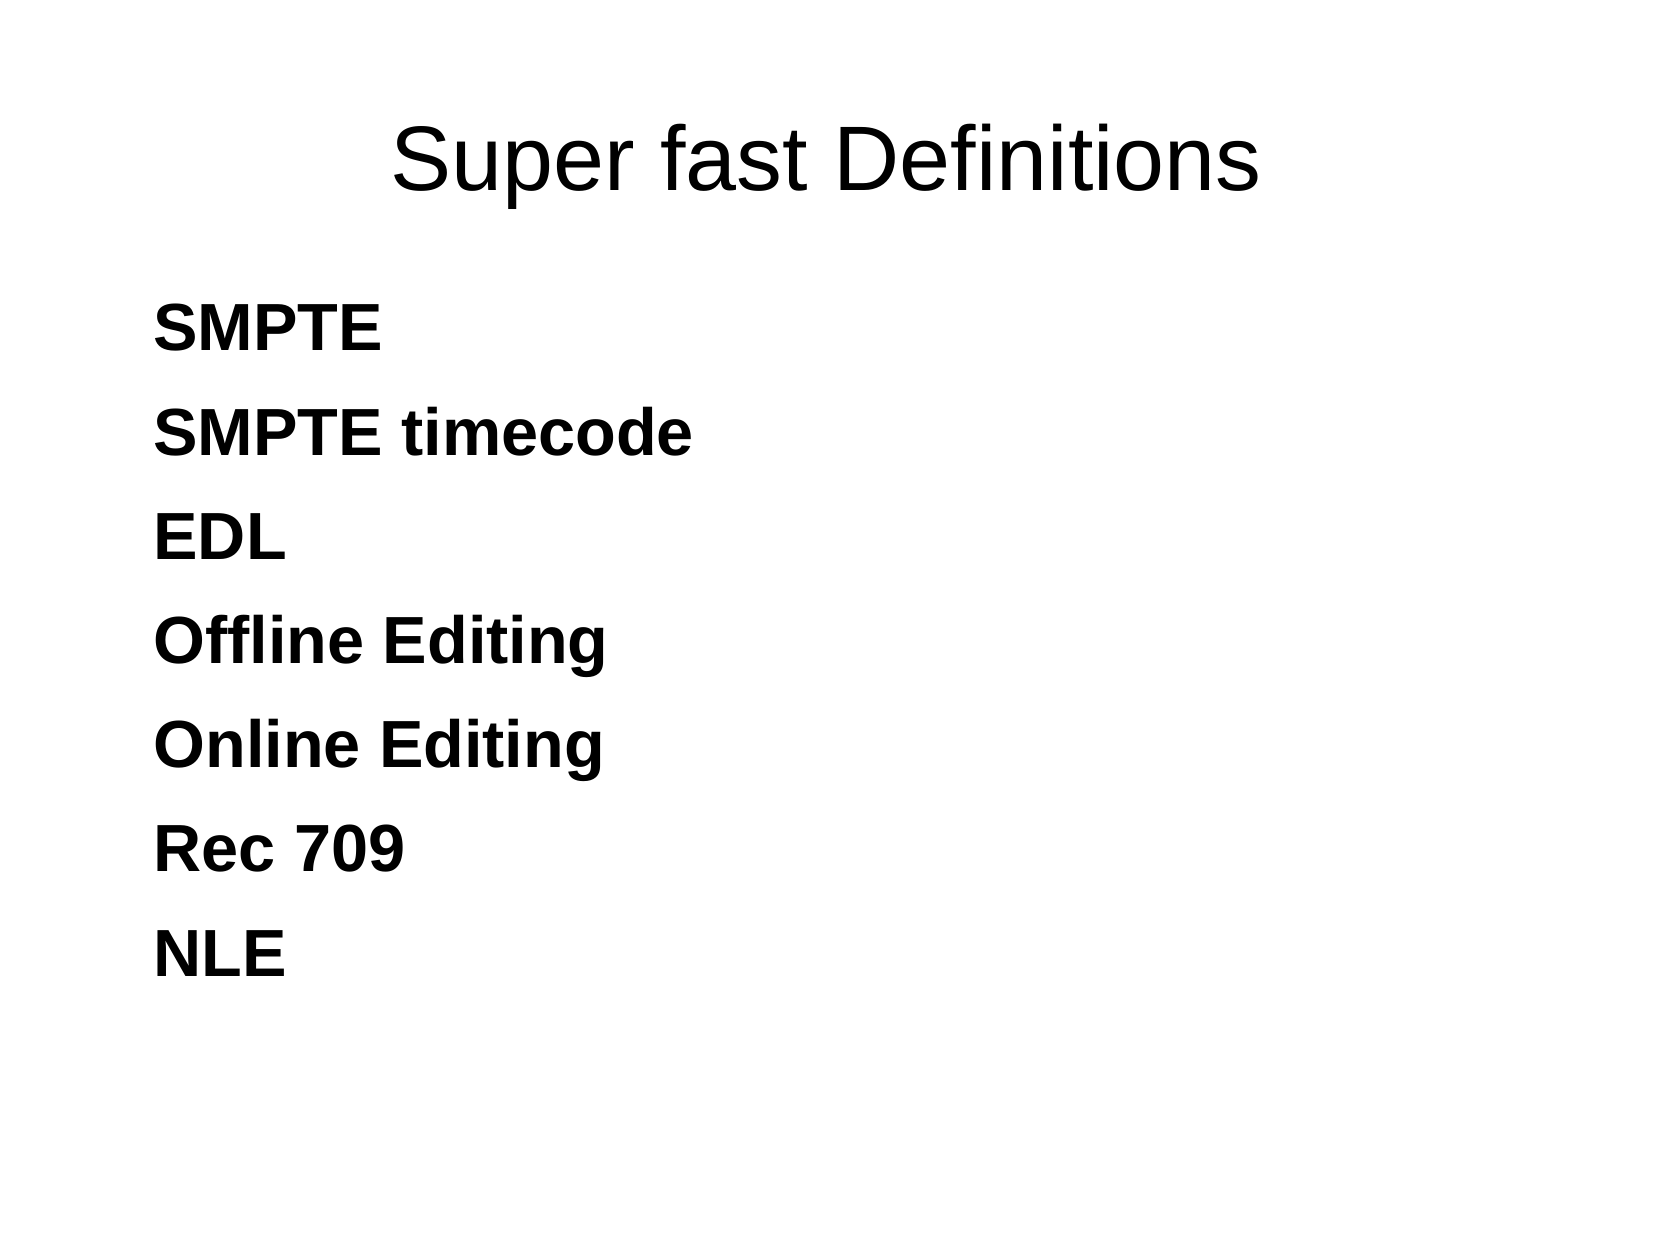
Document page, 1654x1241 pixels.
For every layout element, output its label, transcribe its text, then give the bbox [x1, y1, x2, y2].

title Super fast Definitions [82, 55, 1571, 263]
list SMPTE SMPTE timecode EDL Offline Editing Online Editing Rec 709 NLE [82, 290, 1571, 1109]
